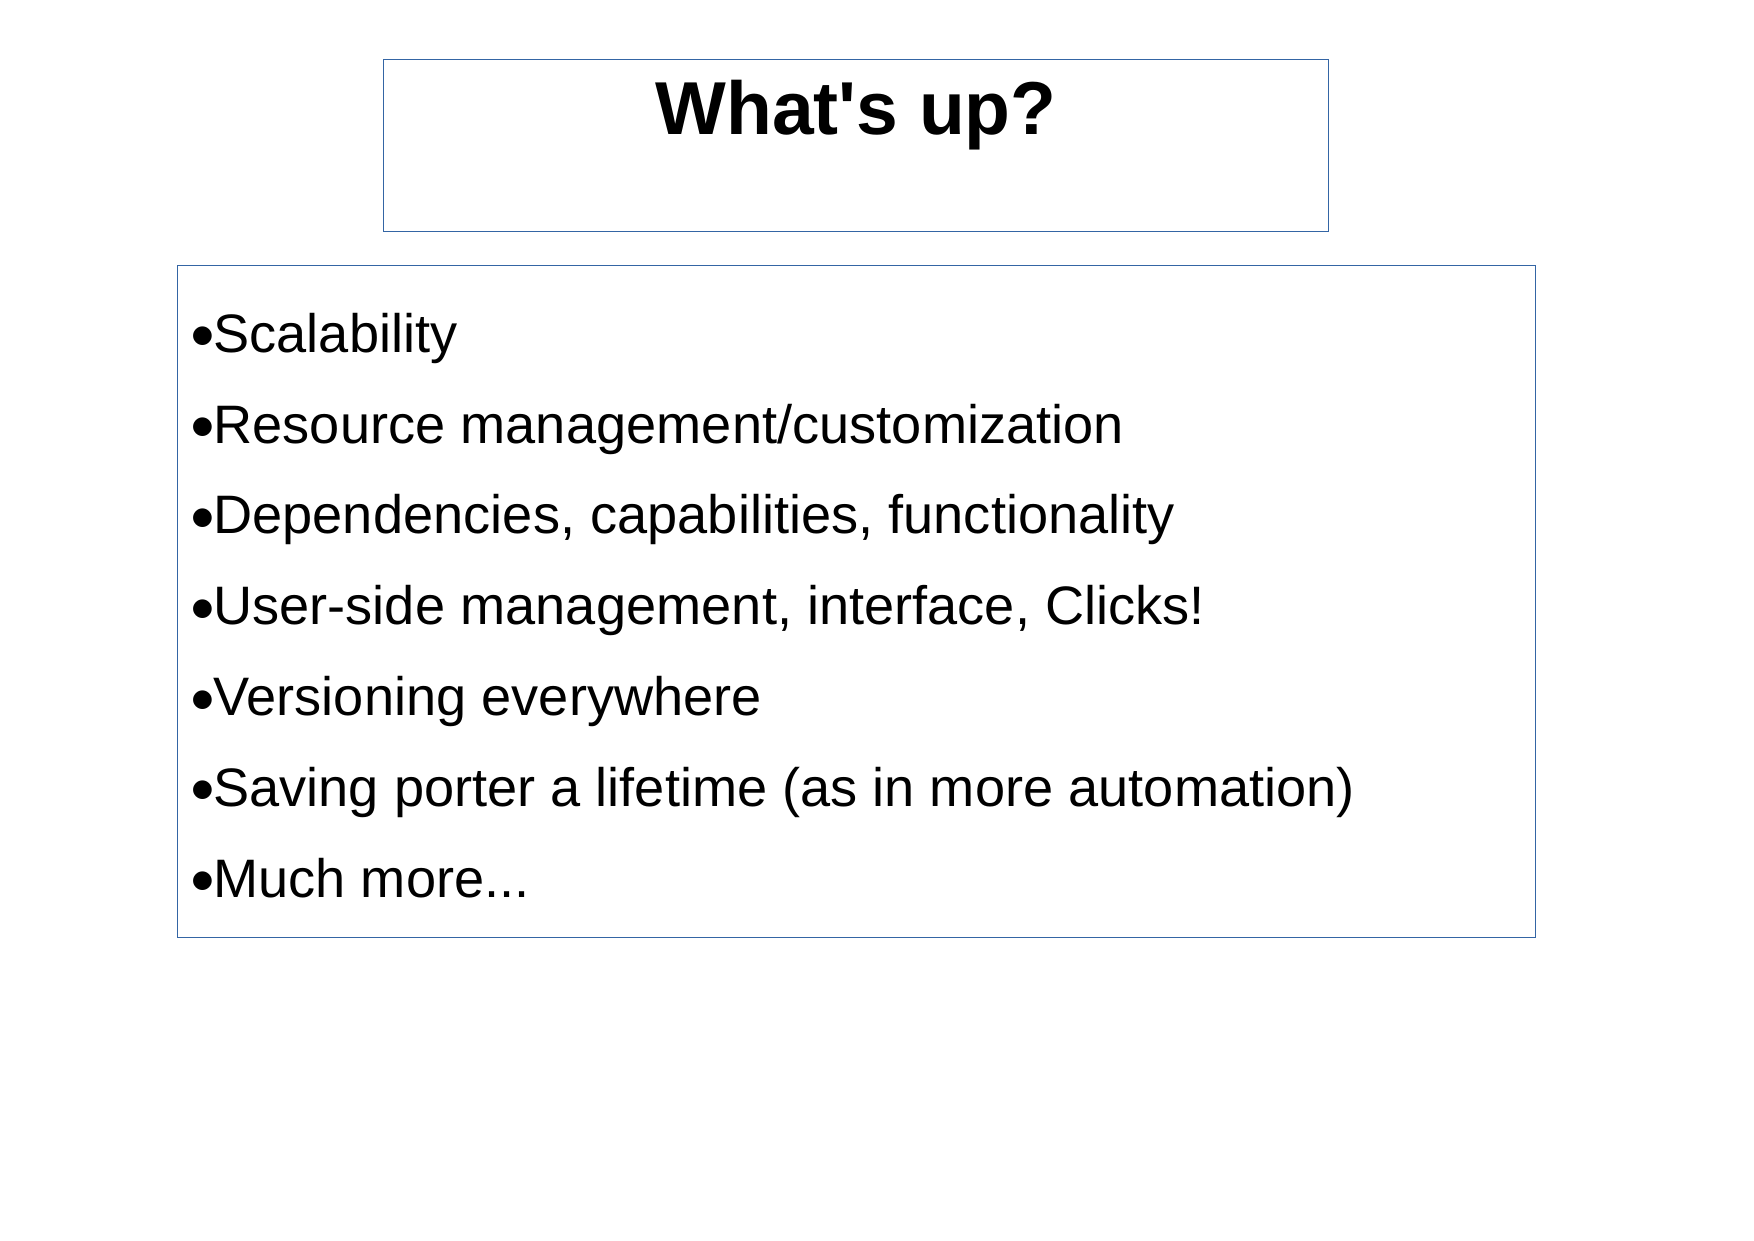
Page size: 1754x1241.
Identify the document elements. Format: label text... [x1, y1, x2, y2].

text_box What's up? [383, 59, 1329, 232]
text_box Scalability Resource management/customization Dependencies, capabilities, functionality User-side management, interface, Clicks! Versioning everywhere Saving porter a lifetime (as in more automation) Much more... [177, 265, 1536, 938]
